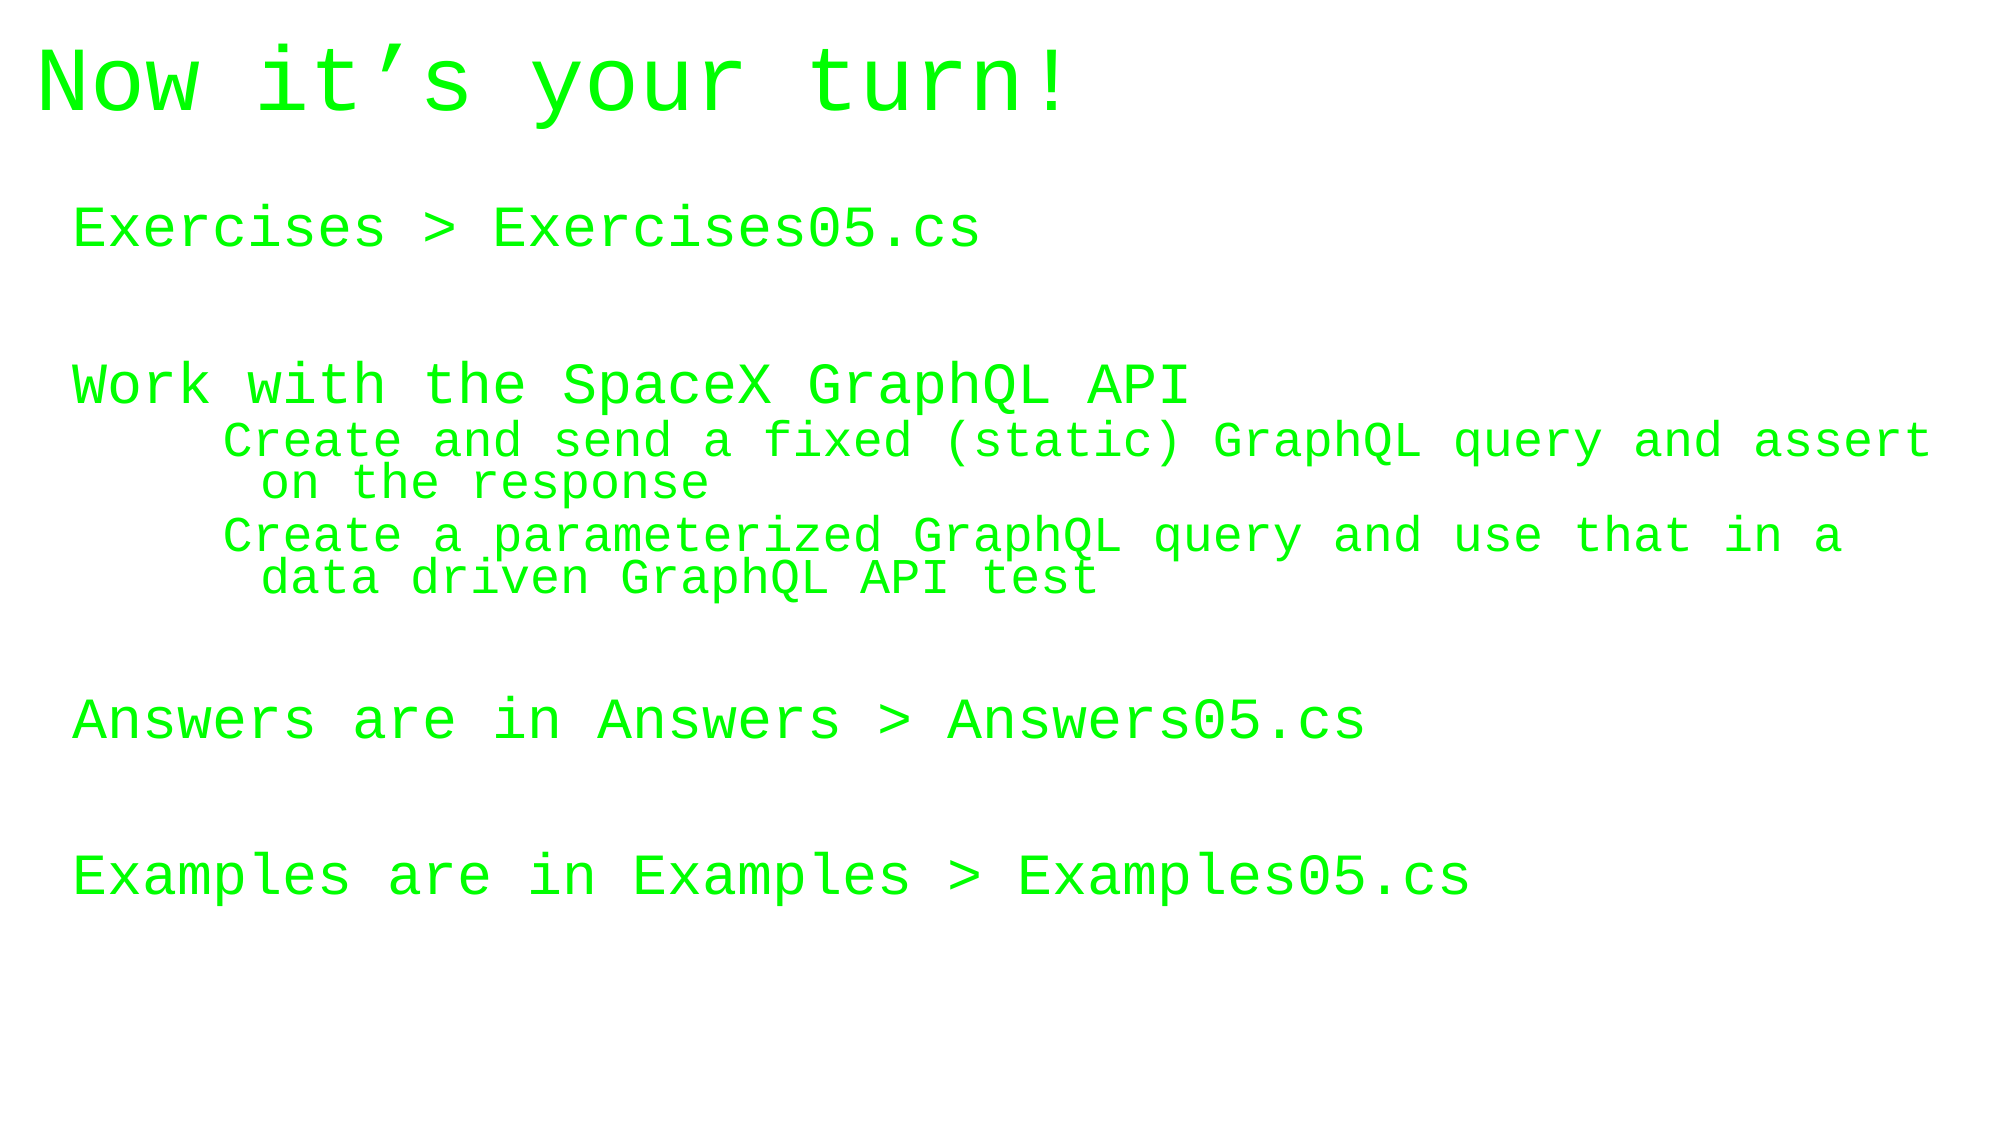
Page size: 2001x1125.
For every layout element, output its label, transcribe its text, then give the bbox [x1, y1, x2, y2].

list Exercises > Exercises05.cs Work with the SpaceX GraphQL API Create and send a fixed (static) GraphQL query and assert on the response Create a parameterized GraphQL query and use that in a data driven GraphQL API test Answers are in Answers > Answers05.cs Examples are in Examples > Examples05.cs [20, 200, 1990, 1099]
title Now it’s your turn! [20, 0, 1746, 162]
